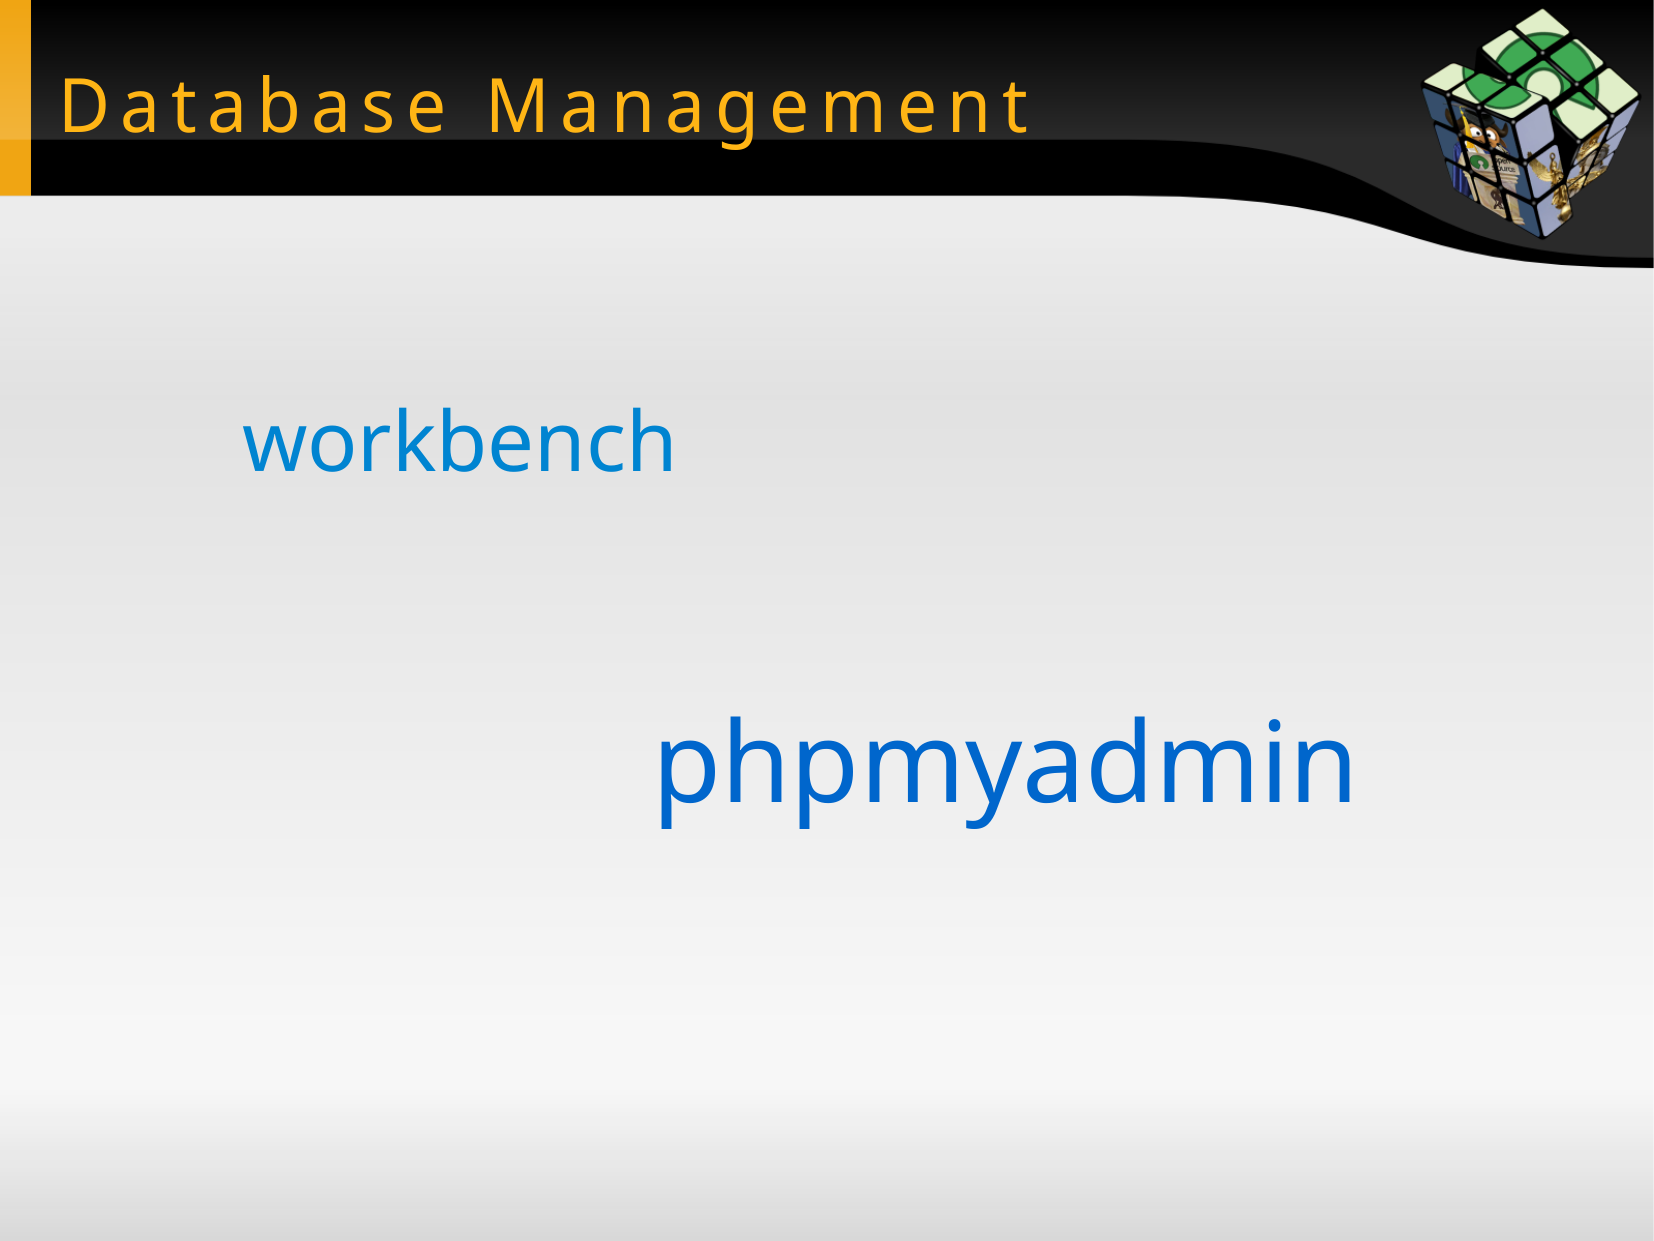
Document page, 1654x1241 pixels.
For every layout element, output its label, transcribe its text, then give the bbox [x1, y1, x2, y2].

title Database Management [59, 29, 1270, 178]
picture [0, 0, 1654, 1241]
text_box phpmyadmin [637, 675, 1332, 816]
text_box workbench [227, 375, 676, 484]
